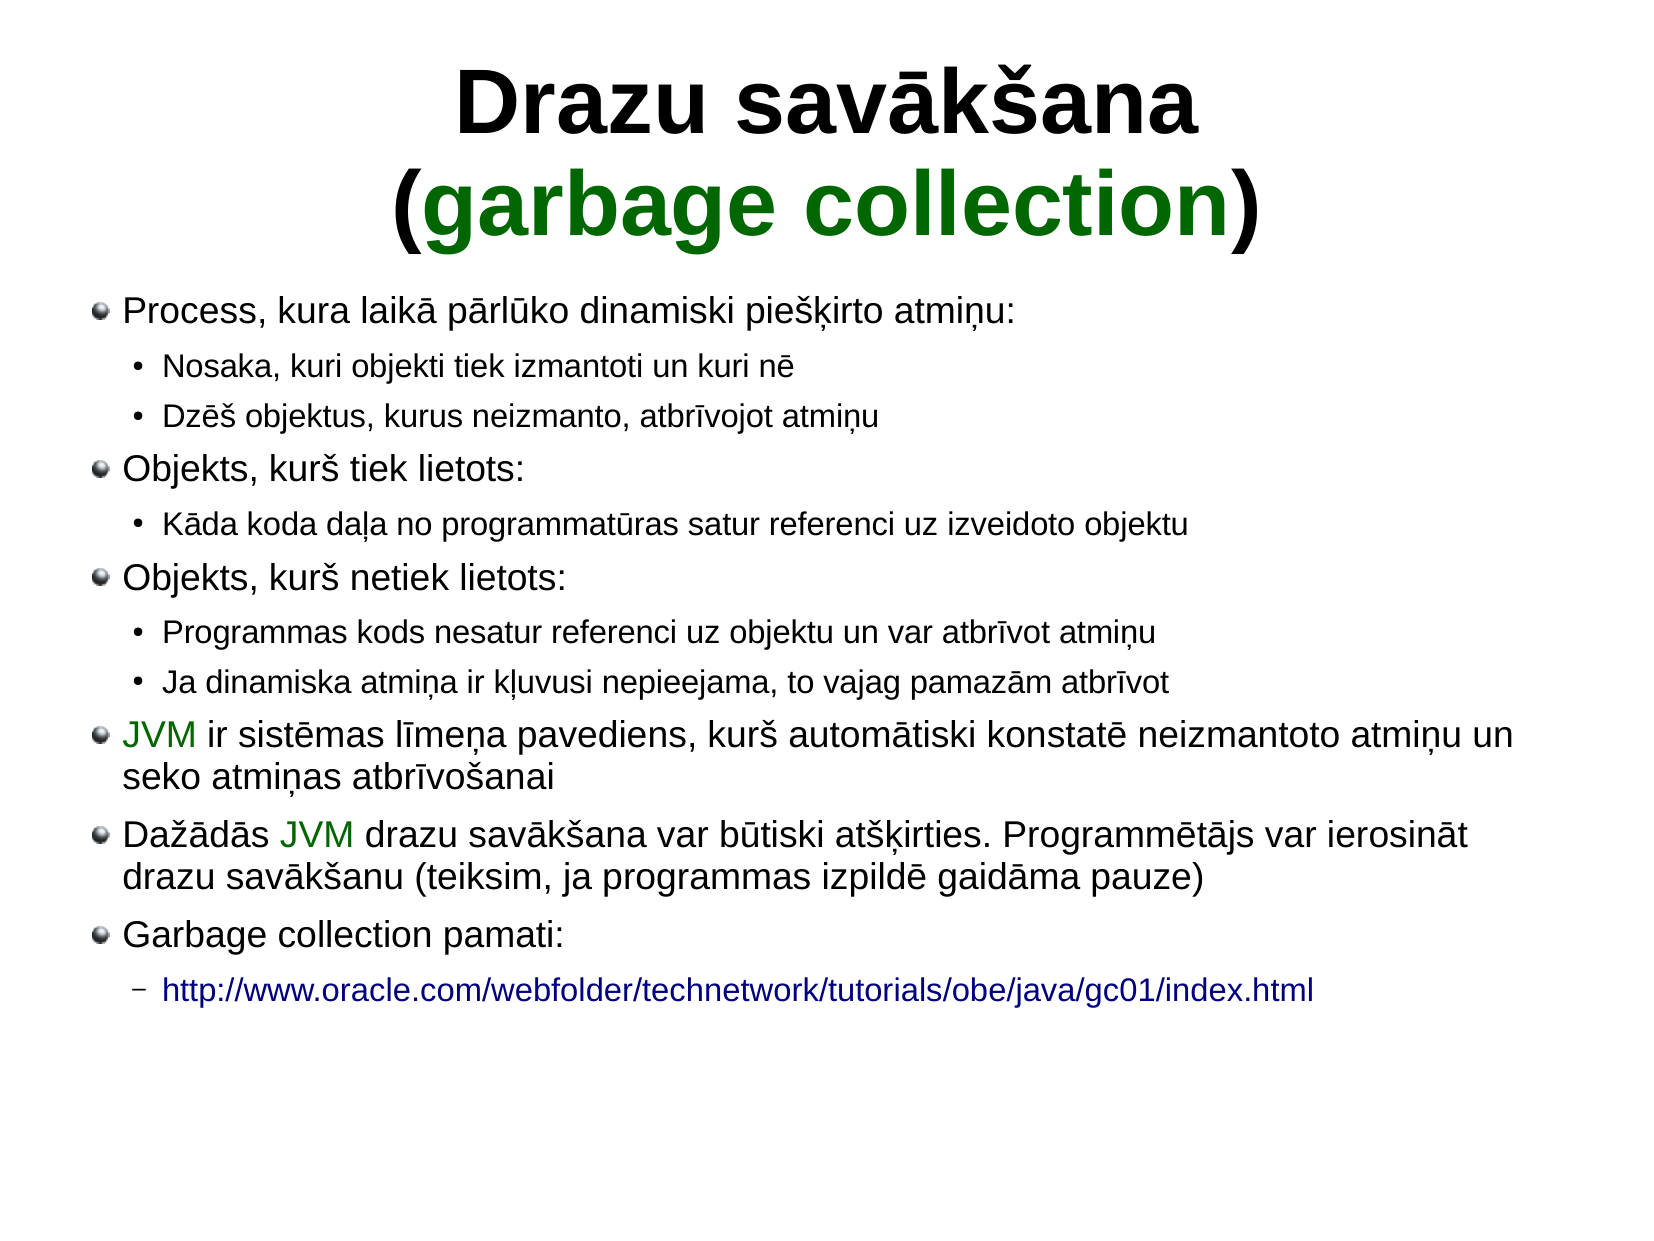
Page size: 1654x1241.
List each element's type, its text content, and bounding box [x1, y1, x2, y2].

title Drazu savākšana (garbage collection) [82, 49, 1571, 257]
list Process, kura laikā pārlūko dinamiski piešķirto atmiņu: Nosaka, kuri objekti tiek izmantoti un kuri nē Dzēš objektus, kurus neizmanto, atbrīvojot atmiņu Objekts, kurš tiek lietots: Kāda koda daļa no programmatūras satur referenci uz izveidoto objektu Objekts, kurš netiek lietots: Programmas kods nesatur referenci uz objektu un var atbrīvot atmiņu Ja dinamiska atmiņa ir kļuvusi nepieejama, to vajag pamazām atbrīvot JVM ir sistēmas līmeņa pavediens, kurš automātiski konstatē neizmantoto atmiņu un seko atmiņas atbrīvošanai Dažādās JVM drazu savākšana var būtiski atšķirties. Programmētājs var ierosināt drazu savākšanu (teiksim, ja programmas izpildē gaidāma pauze) Garbage collection pamati: http://www.oracle.com/webfolder/technetwork/tutorials/obe/java/gc01/index.html [82, 290, 1538, 1010]
